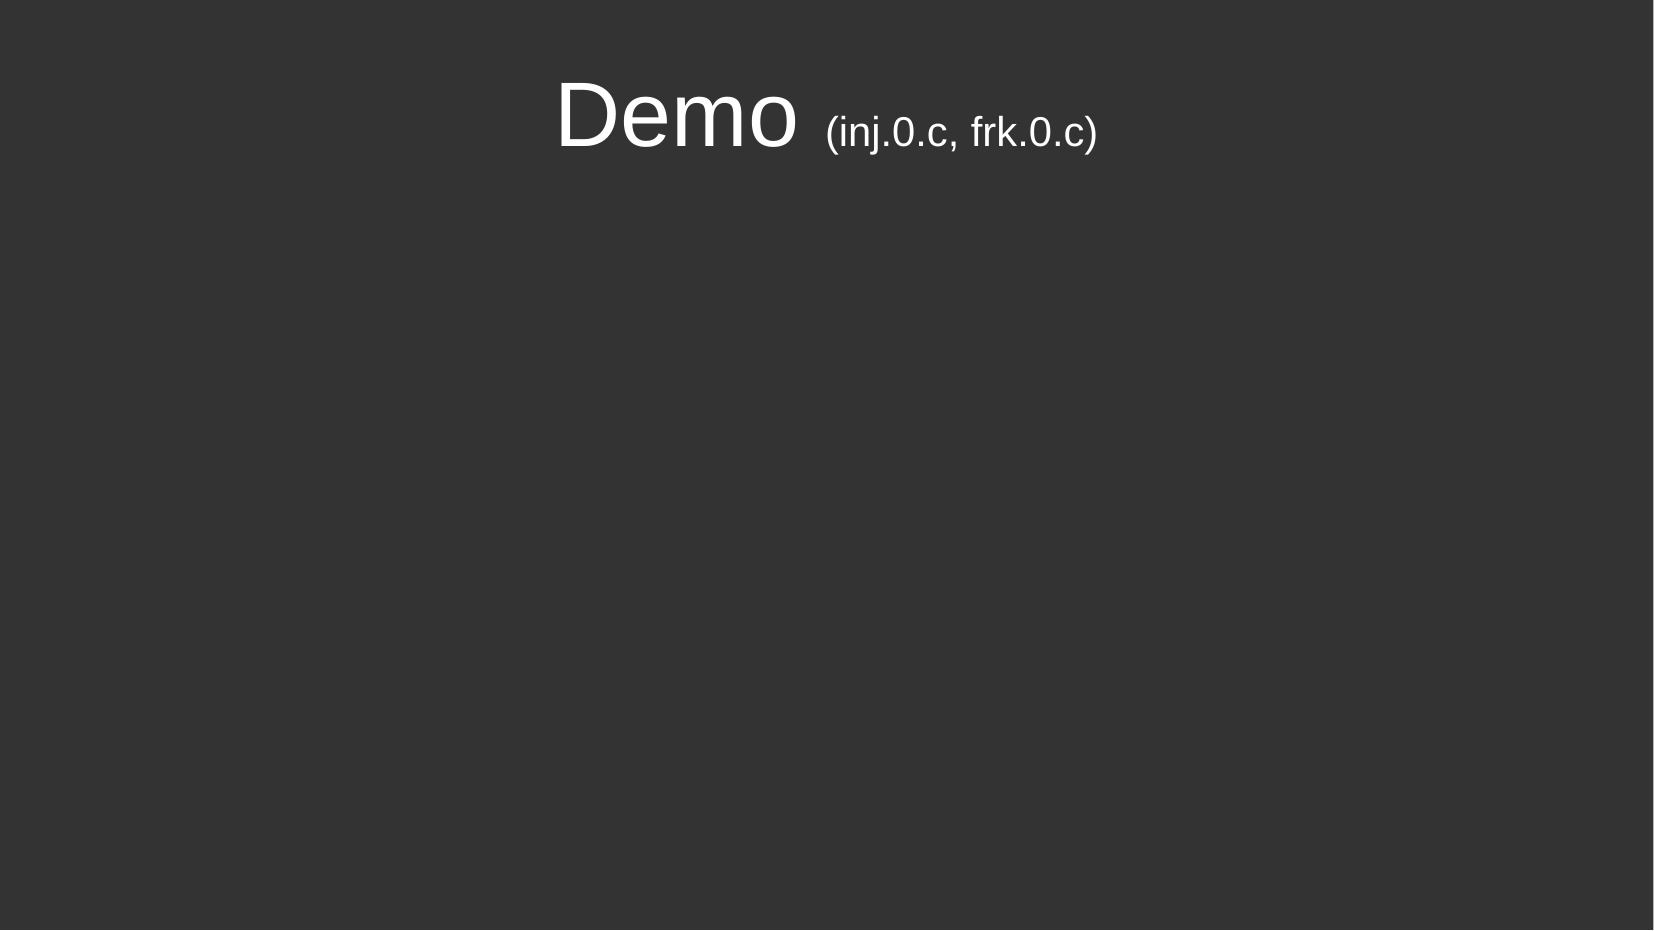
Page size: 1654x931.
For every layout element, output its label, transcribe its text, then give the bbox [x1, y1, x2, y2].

title Demo (inj.0.c, frk.0.c) [82, 37, 1571, 193]
